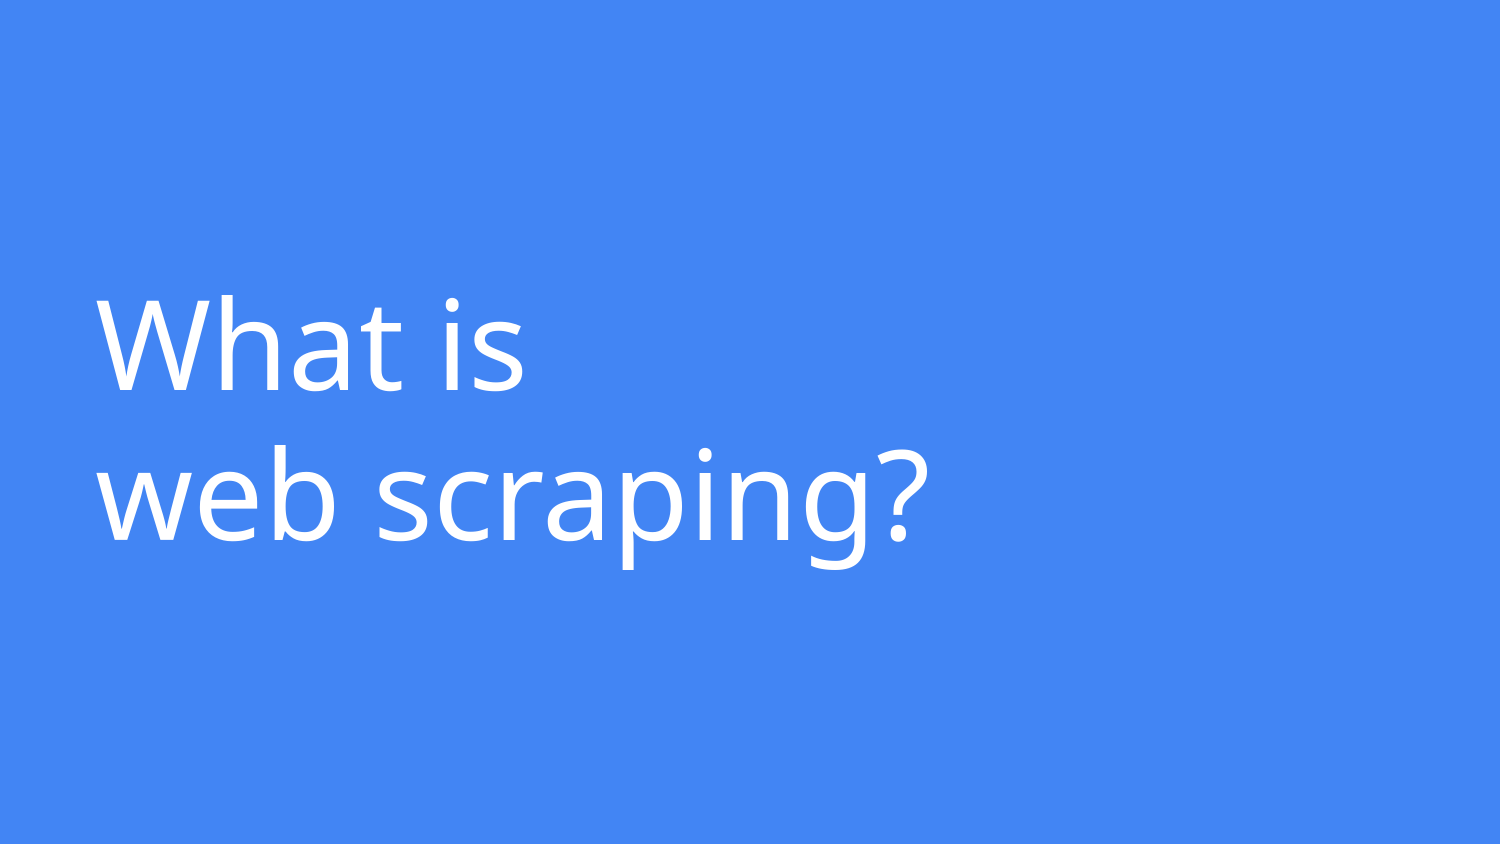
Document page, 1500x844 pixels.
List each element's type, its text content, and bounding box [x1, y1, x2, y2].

title What is web scraping? [80, 80, 1102, 752]
